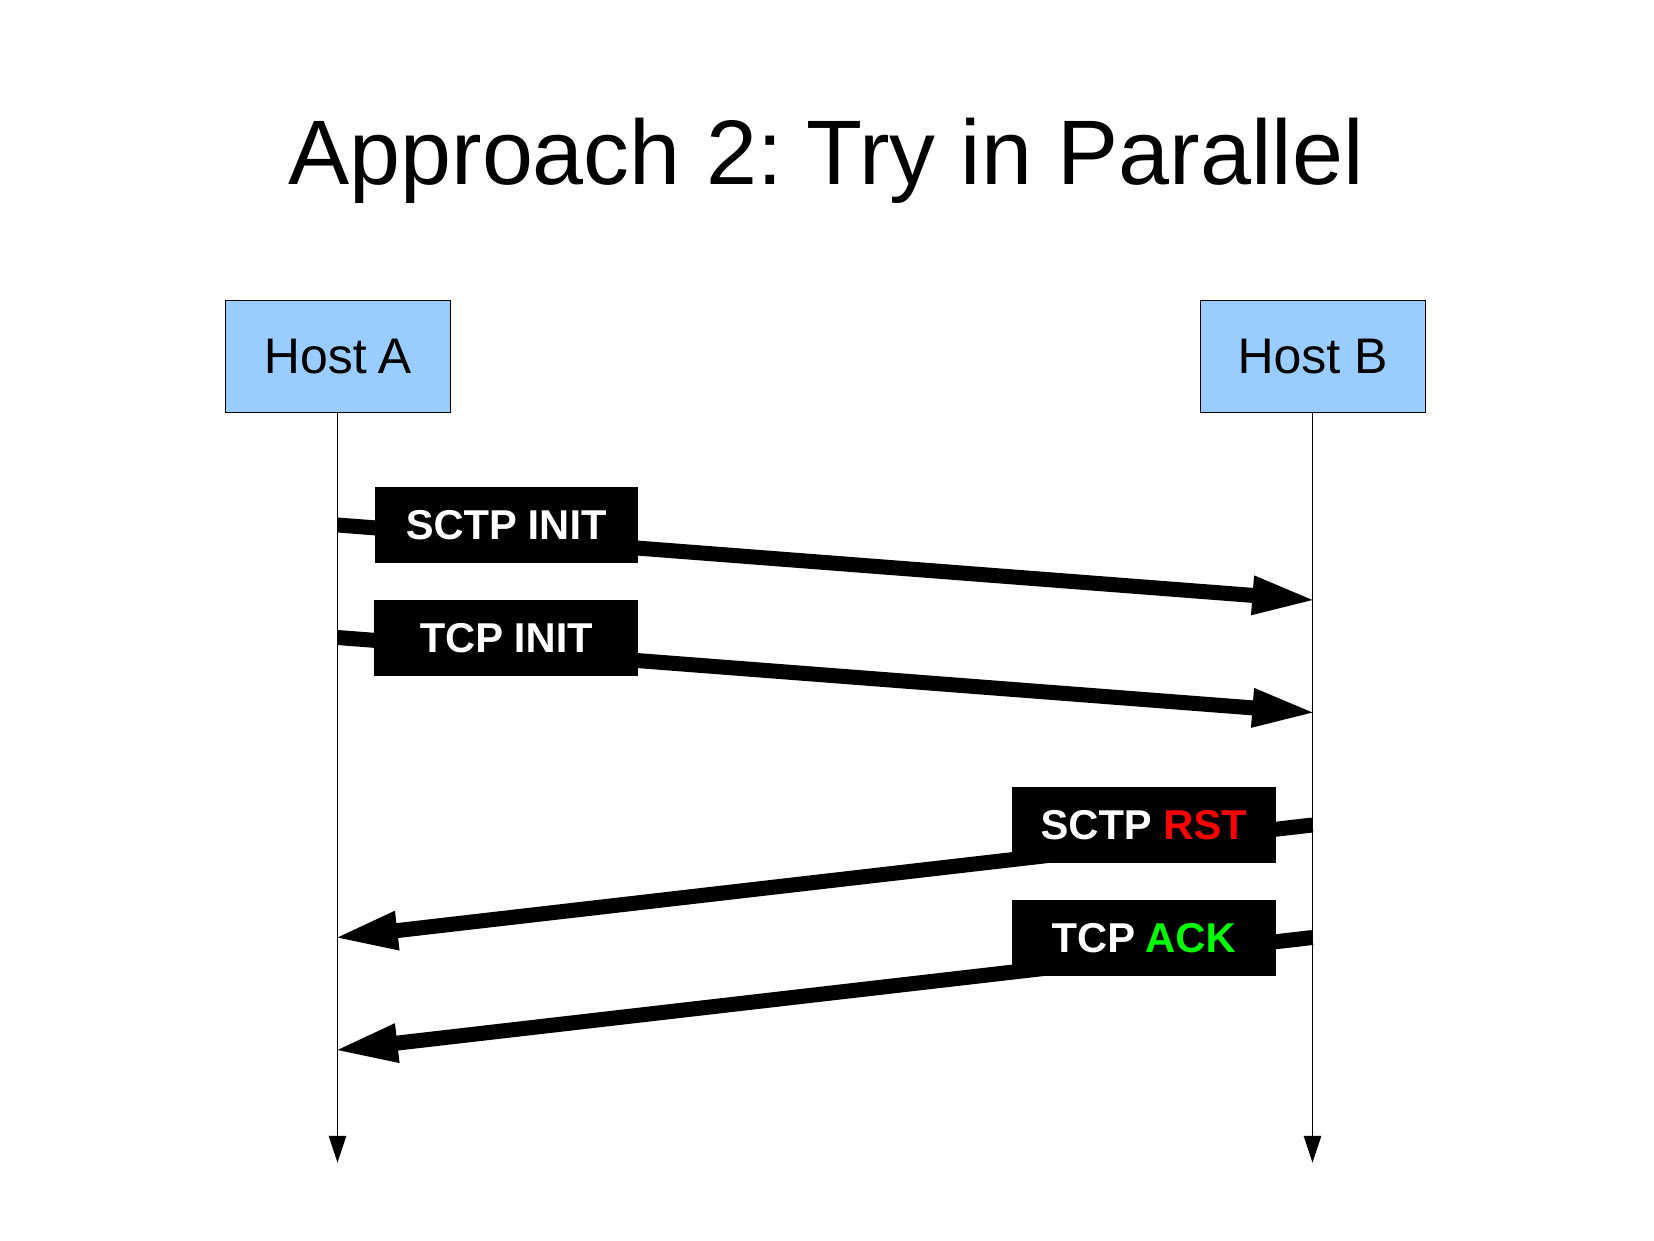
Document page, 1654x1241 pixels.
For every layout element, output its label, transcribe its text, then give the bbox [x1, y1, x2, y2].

text_box TCP INIT [374, 600, 638, 676]
text_box SCTP RST [1012, 787, 1276, 863]
text_box Host B [1200, 300, 1426, 413]
title Approach 2: Try in Parallel [82, 49, 1571, 257]
text_box Host A [225, 300, 451, 413]
text_box SCTP INIT [375, 487, 638, 563]
text_box TCP ACK [1012, 900, 1276, 976]
